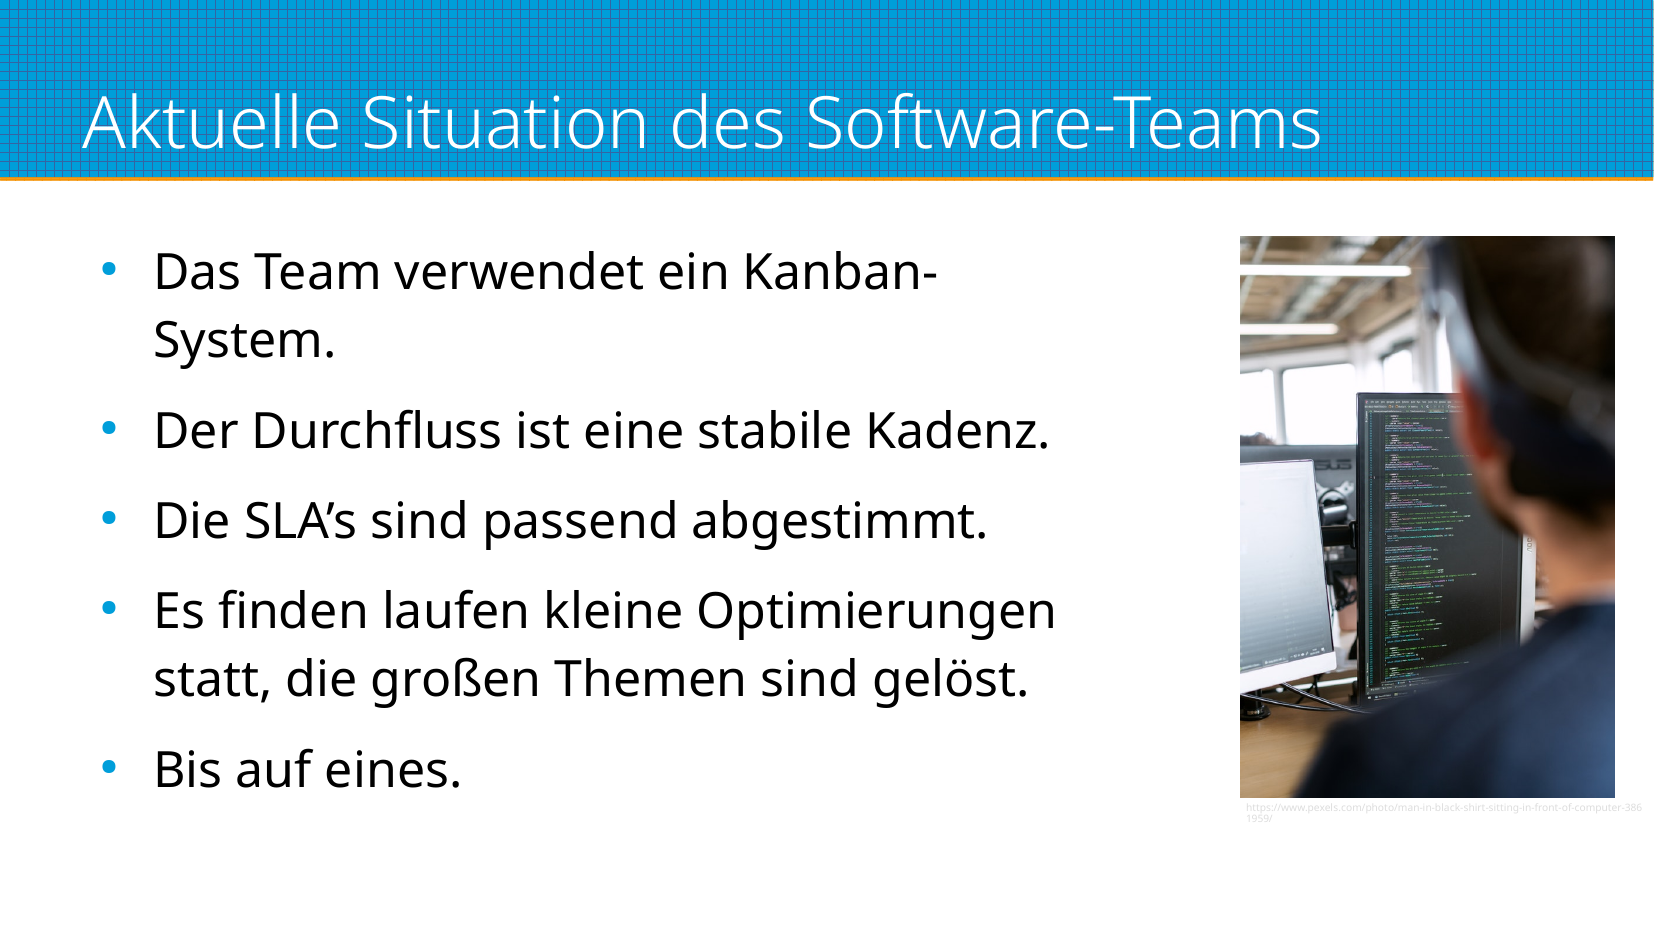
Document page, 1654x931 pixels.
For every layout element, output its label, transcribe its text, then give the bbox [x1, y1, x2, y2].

picture [1240, 236, 1615, 798]
list Das Team verwendet ein Kanban-System. Der Durchfluss ist eine stabile Kadenz. Die SLA’s sind passend abgestimmt. Es finden laufen kleine Optimierungen statt, die großen Themen sind gelöst. Bis auf eines. [82, 236, 1123, 811]
text_box https://www.pexels.com/photo/man-in-black-shirt-sitting-in-front-of-computer-3861959/ [1240, 802, 1654, 827]
title Aktuelle Situation des Software-Teams [82, 14, 1571, 171]
